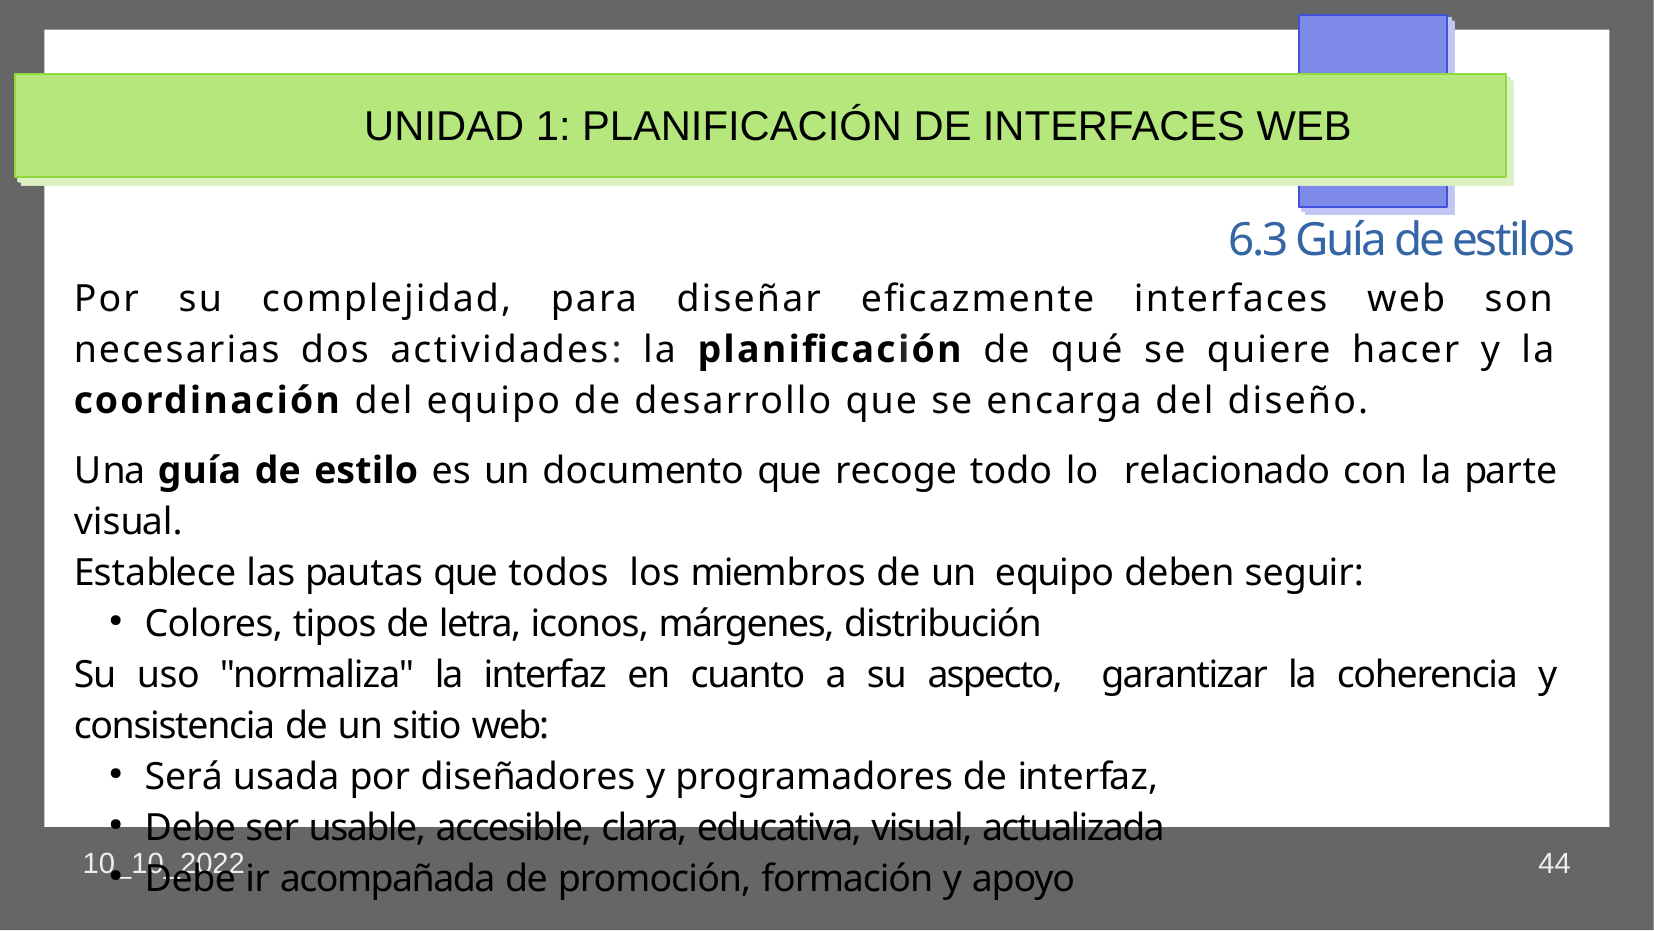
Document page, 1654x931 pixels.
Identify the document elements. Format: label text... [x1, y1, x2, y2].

text_box Por su complejidad, para diseñar eficazmente interfaces web son necesarias dos actividades: la planificación de qué se quiere hacer y la coordinación del equipo de desarrollo que se encarga del diseño. Una guía de estilo es un documento que recoge todo lo relacionado con la parte visual. Establece las pautas que todos los miembros de un equipo deben seguir: Colores, tipos de letra, iconos, márgenes, distribución Su uso "normaliza" la interfaz en cuanto a su aspecto, garantizar la coherencia y consistencia de un sitio web: Será usada por diseñadores y programadores de interfaz, Debe ser usable, accesible, clara, educativa, visual, actualizada Debe ir acompañada de promoción, formación y apoyo [59, 263, 1572, 842]
text_box 6.3 Guía de estilos [58, 206, 1595, 841]
title UNIDAD 1: PLANIFICACIÓN DE INTERFACES WEB [29, 73, 1447, 178]
